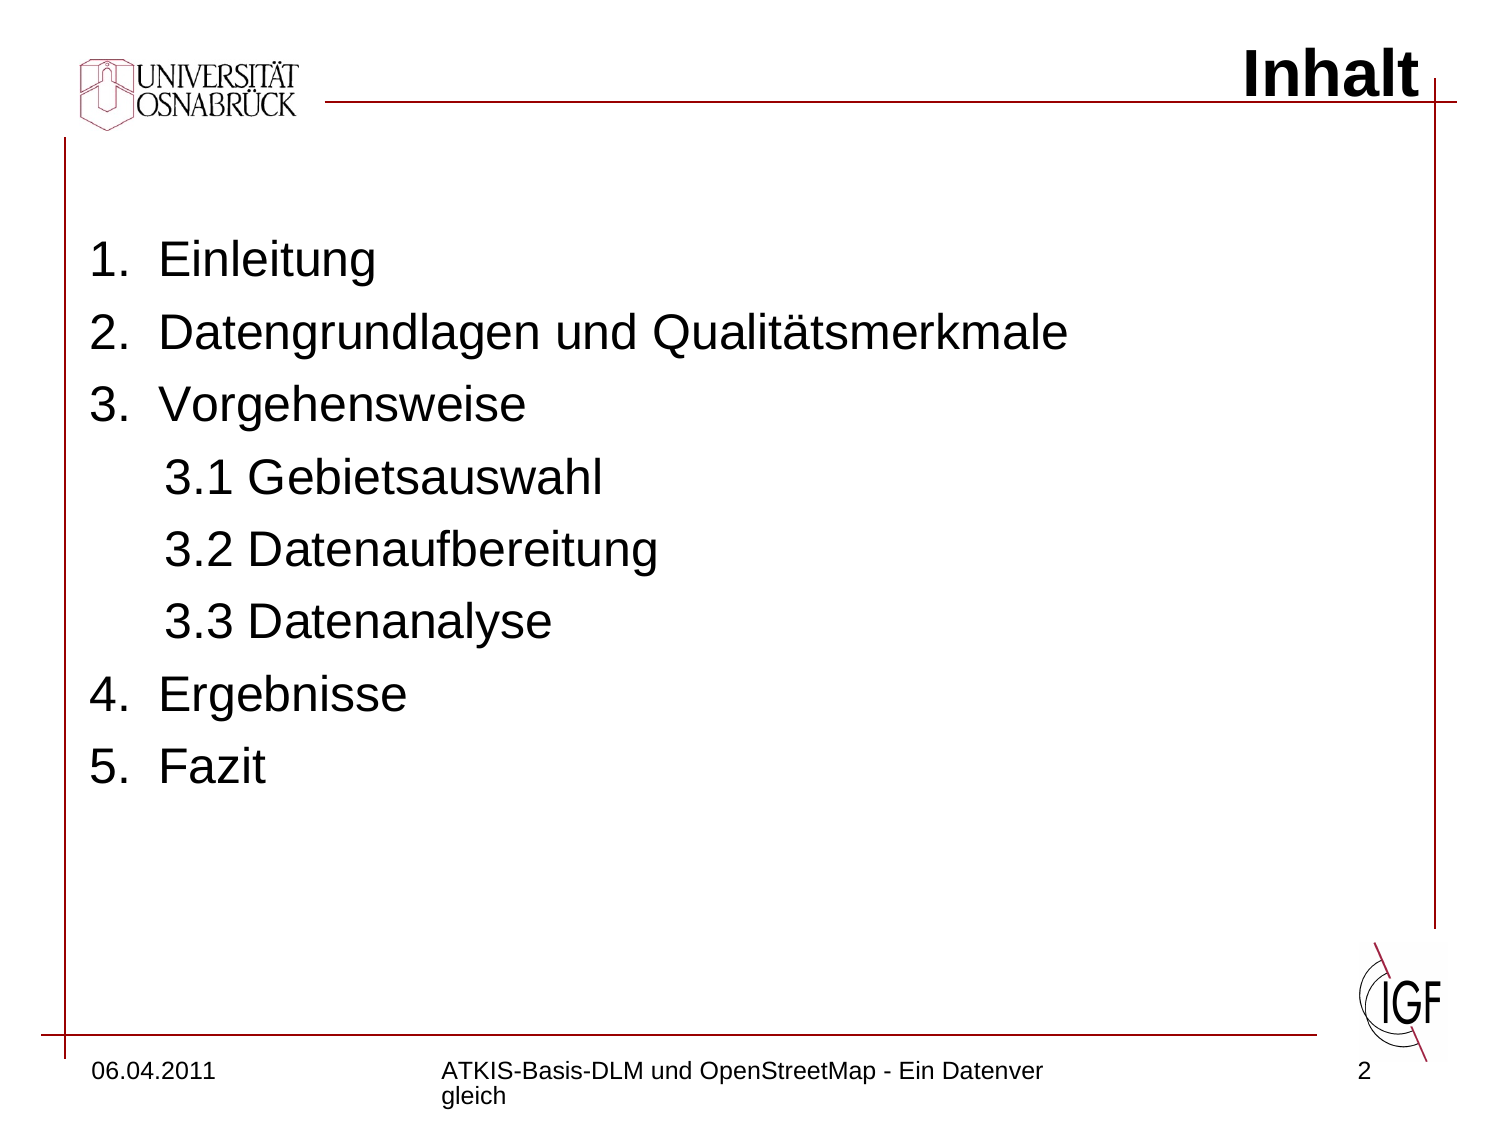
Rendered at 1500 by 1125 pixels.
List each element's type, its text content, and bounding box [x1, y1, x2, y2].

picture [79, 59, 299, 131]
picture [1359, 942, 1448, 1062]
list Einleitung Datengrundlagen und Qualitätsmerkmale Vorgehensweise 3.1 Gebietsauswahl 3.2 Datenaufbereitung 3.3 Datenanalyse Ergebnisse Fazit [75, 146, 1426, 1019]
title Inhalt [460, 18, 1436, 121]
